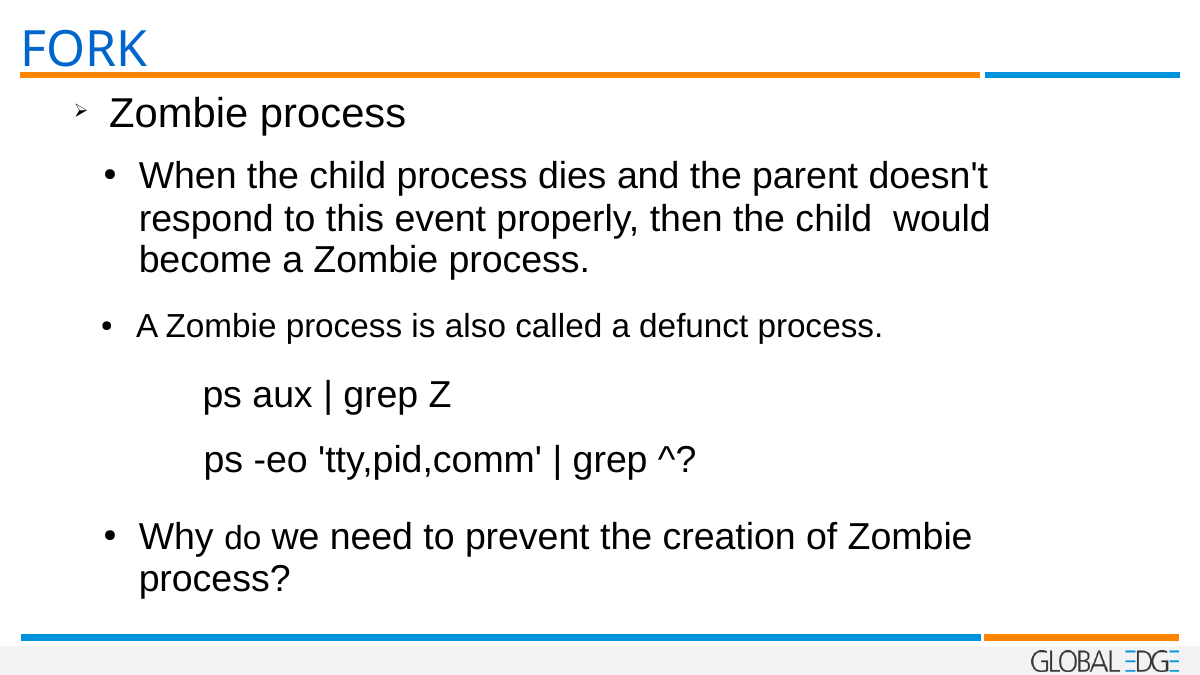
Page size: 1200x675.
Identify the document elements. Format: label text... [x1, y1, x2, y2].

text_box A Zombie process is also called a defunct process. [86, 300, 928, 367]
text_box FORK [5, 5, 963, 80]
text_box Why do we need to prevent the creation of Zombie process? [88, 507, 1128, 607]
picture [1031, 650, 1179, 672]
text_box ps aux | grep Z [177, 366, 898, 423]
text_box ps -eo 'tty,pid,comm' | grep ^? [188, 431, 1182, 488]
text_box When the child process dies and the parent doesn't respond to this event properly, then the child would become a Zombie process. [88, 147, 1117, 289]
text_box Zombie process [59, 82, 556, 145]
